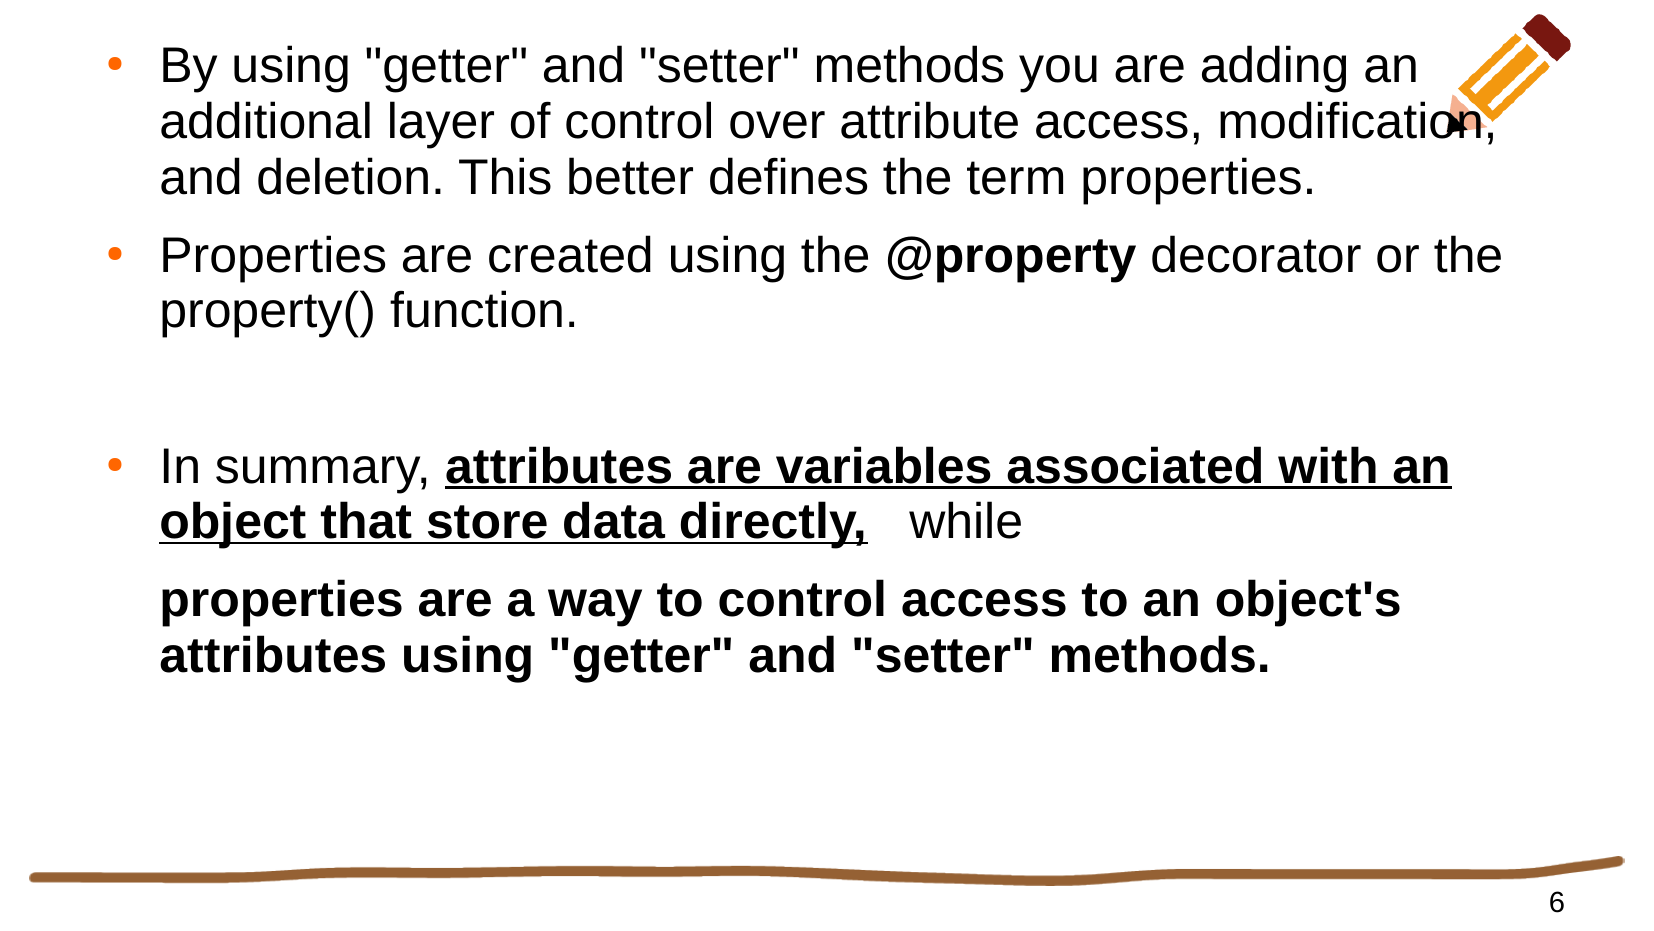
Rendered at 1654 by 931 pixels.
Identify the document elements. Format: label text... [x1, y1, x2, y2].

list By using "getter" and "setter" methods you are adding an additional layer of control over attribute access, modification, and deletion. This better defines the term properties. Properties are created using the @property decorator or the property() function. In summary, attributes are variables associated with an object that store data directly, while properties are a way to control access to an object's attributes using "getter" and "setter" methods. [88, 37, 1538, 857]
picture [1446, 14, 1571, 133]
picture [29, 856, 1625, 886]
